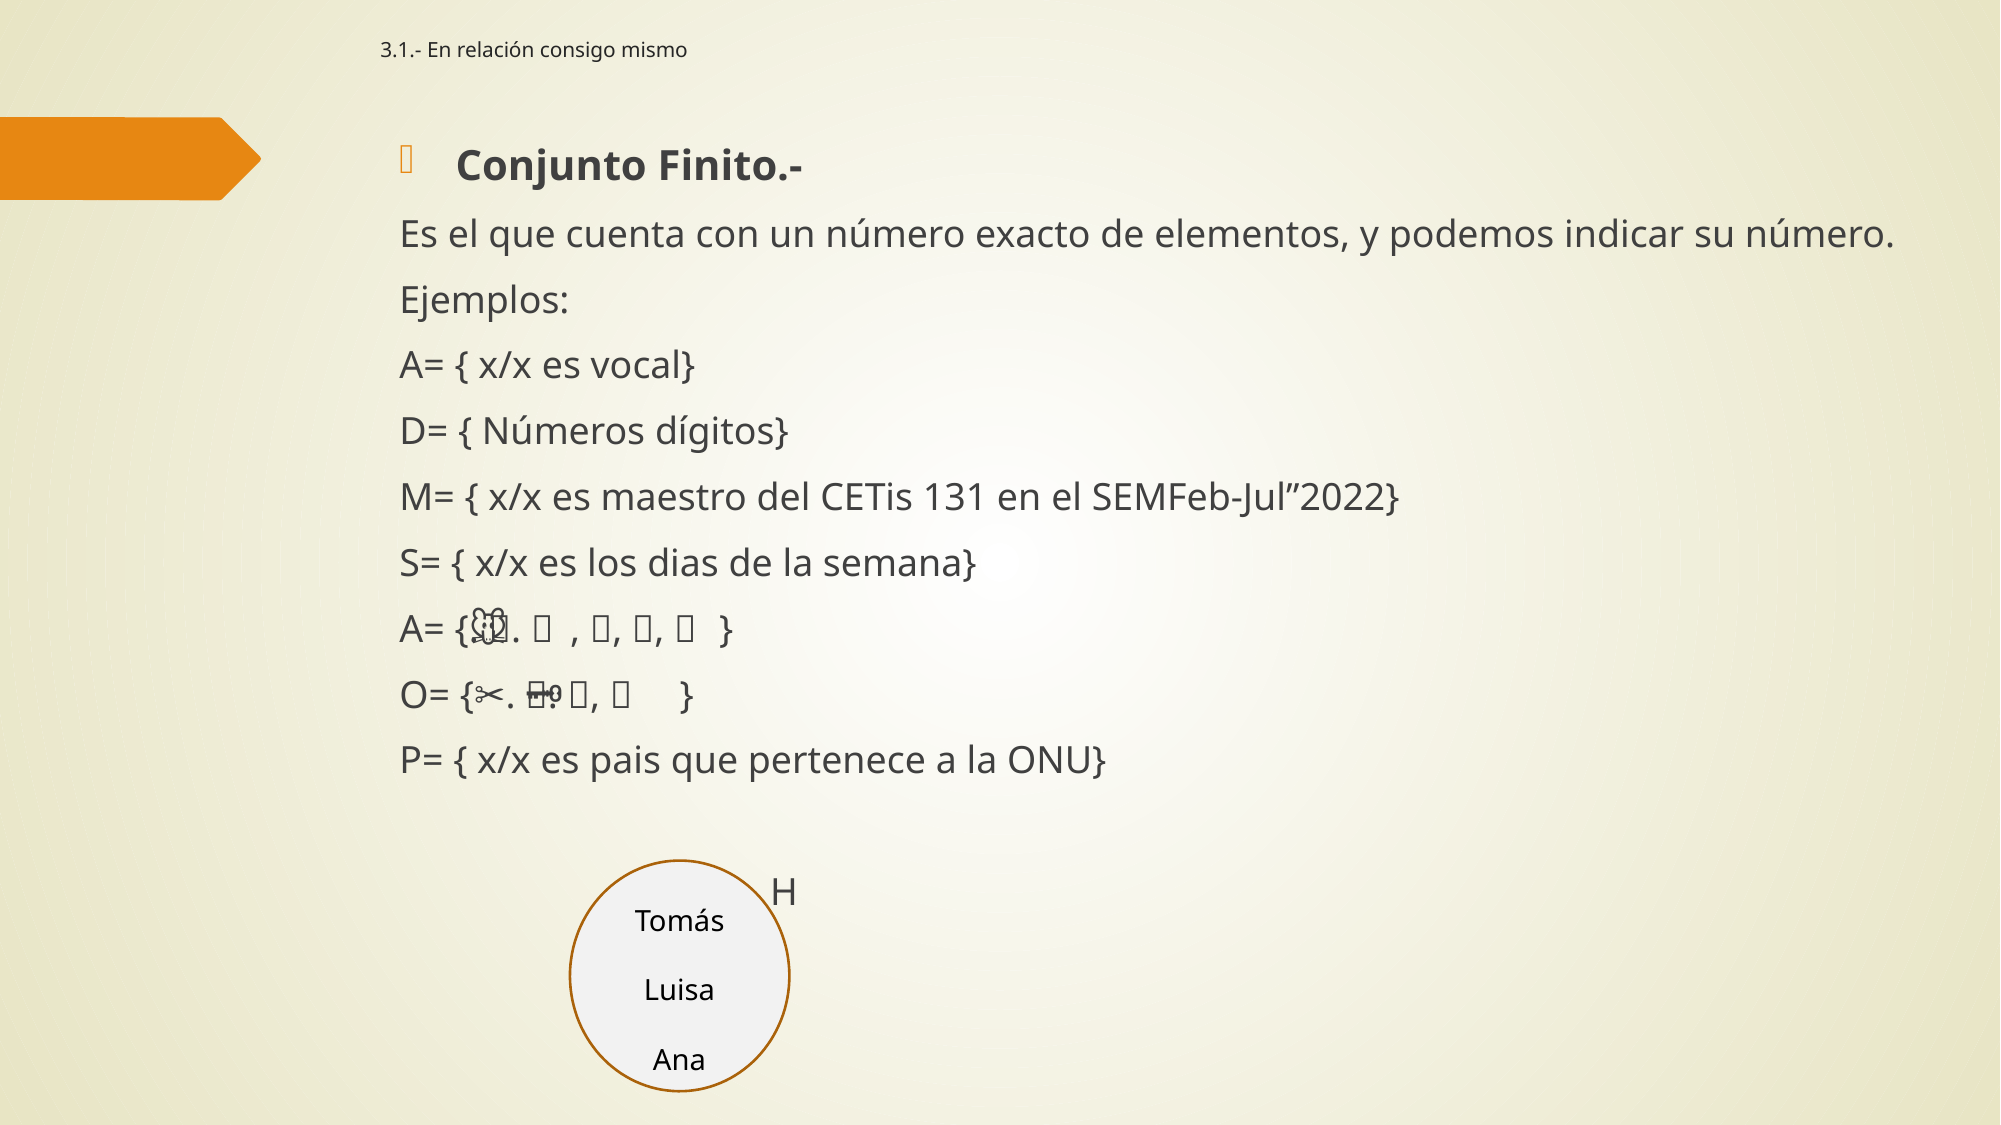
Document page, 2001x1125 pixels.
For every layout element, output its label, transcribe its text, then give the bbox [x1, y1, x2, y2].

text_box Tomás Luisa Ana [569, 860, 790, 1092]
list Conjunto Finito.- Es el que cuenta con un número exacto de elementos, y podemos indicar su número. Ejemplos: A= { x/x es vocal} D= { Números dígitos} M= { x/x es maestro del CETis 131 en el SEMFeb-Jul”2022} S= { x/x es los dias de la semana} A= {🐶. 🐯. 🐭, 🐷, 🐼, 🦊} O= {✂️. 📗. 🎀, 🗝 } P= { x/x es pais que pertenece a la ONU} H [384, 131, 1952, 1041]
title 3.1.- En relación consigo mismo [365, 29, 1828, 104]
